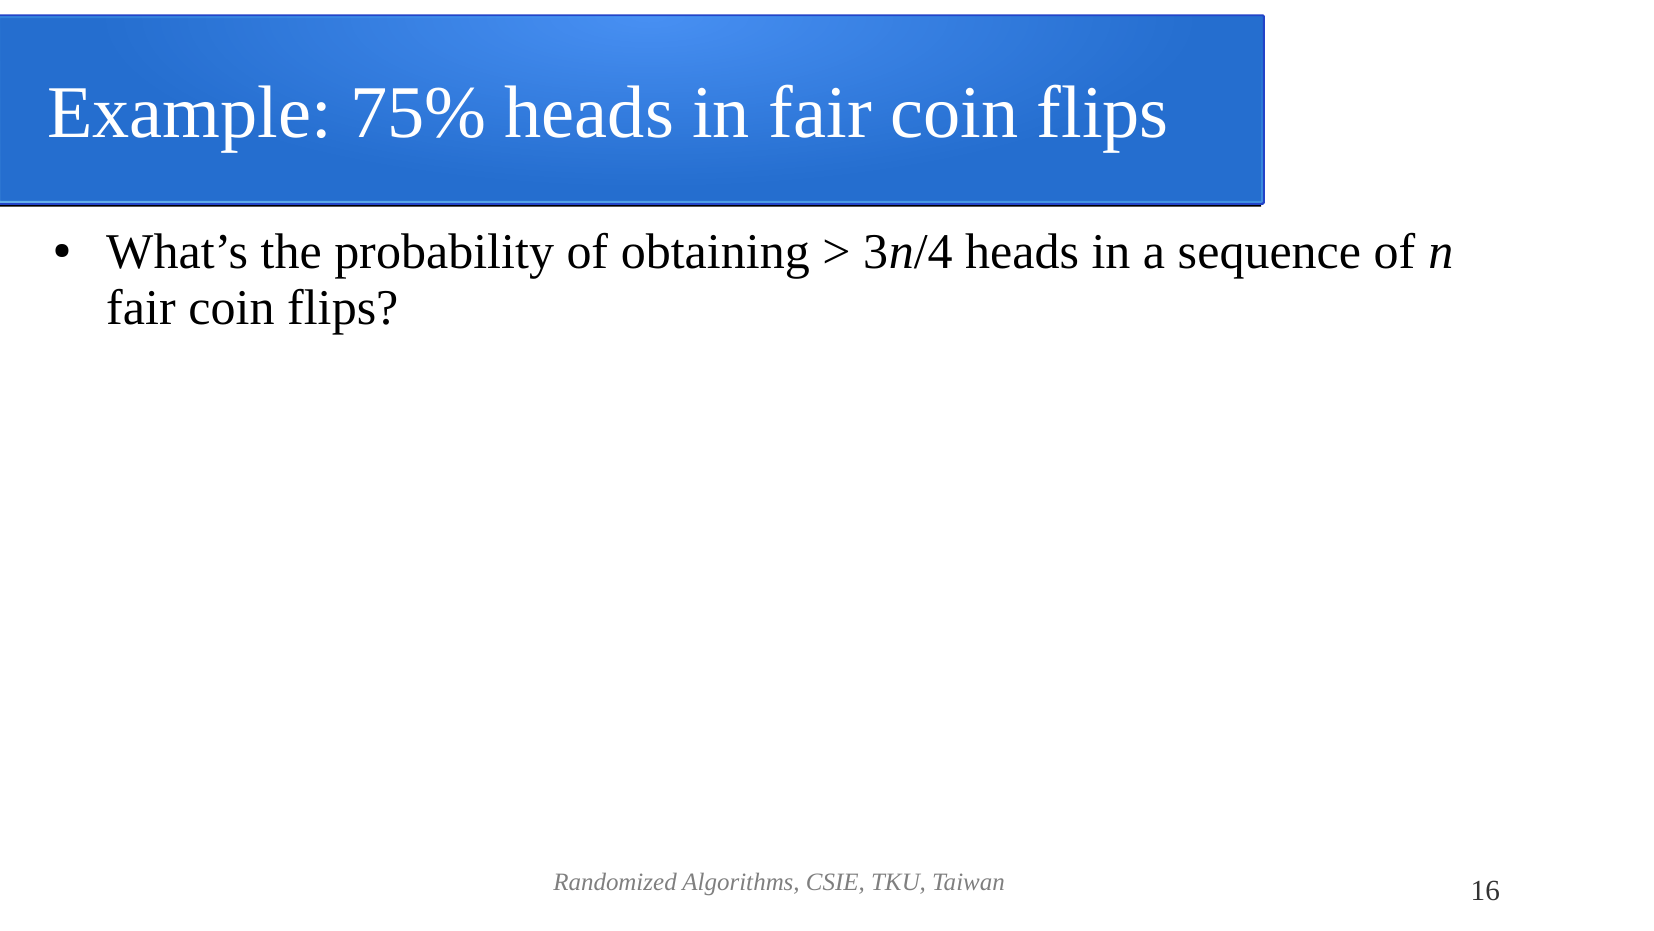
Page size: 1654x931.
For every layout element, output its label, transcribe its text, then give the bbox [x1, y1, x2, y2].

title Example: 75% heads in fair coin flips [47, 35, 1199, 189]
list What’s the probability of obtaining > 3n/4 heads in a sequence of n fair coin flips? [35, 224, 1524, 764]
